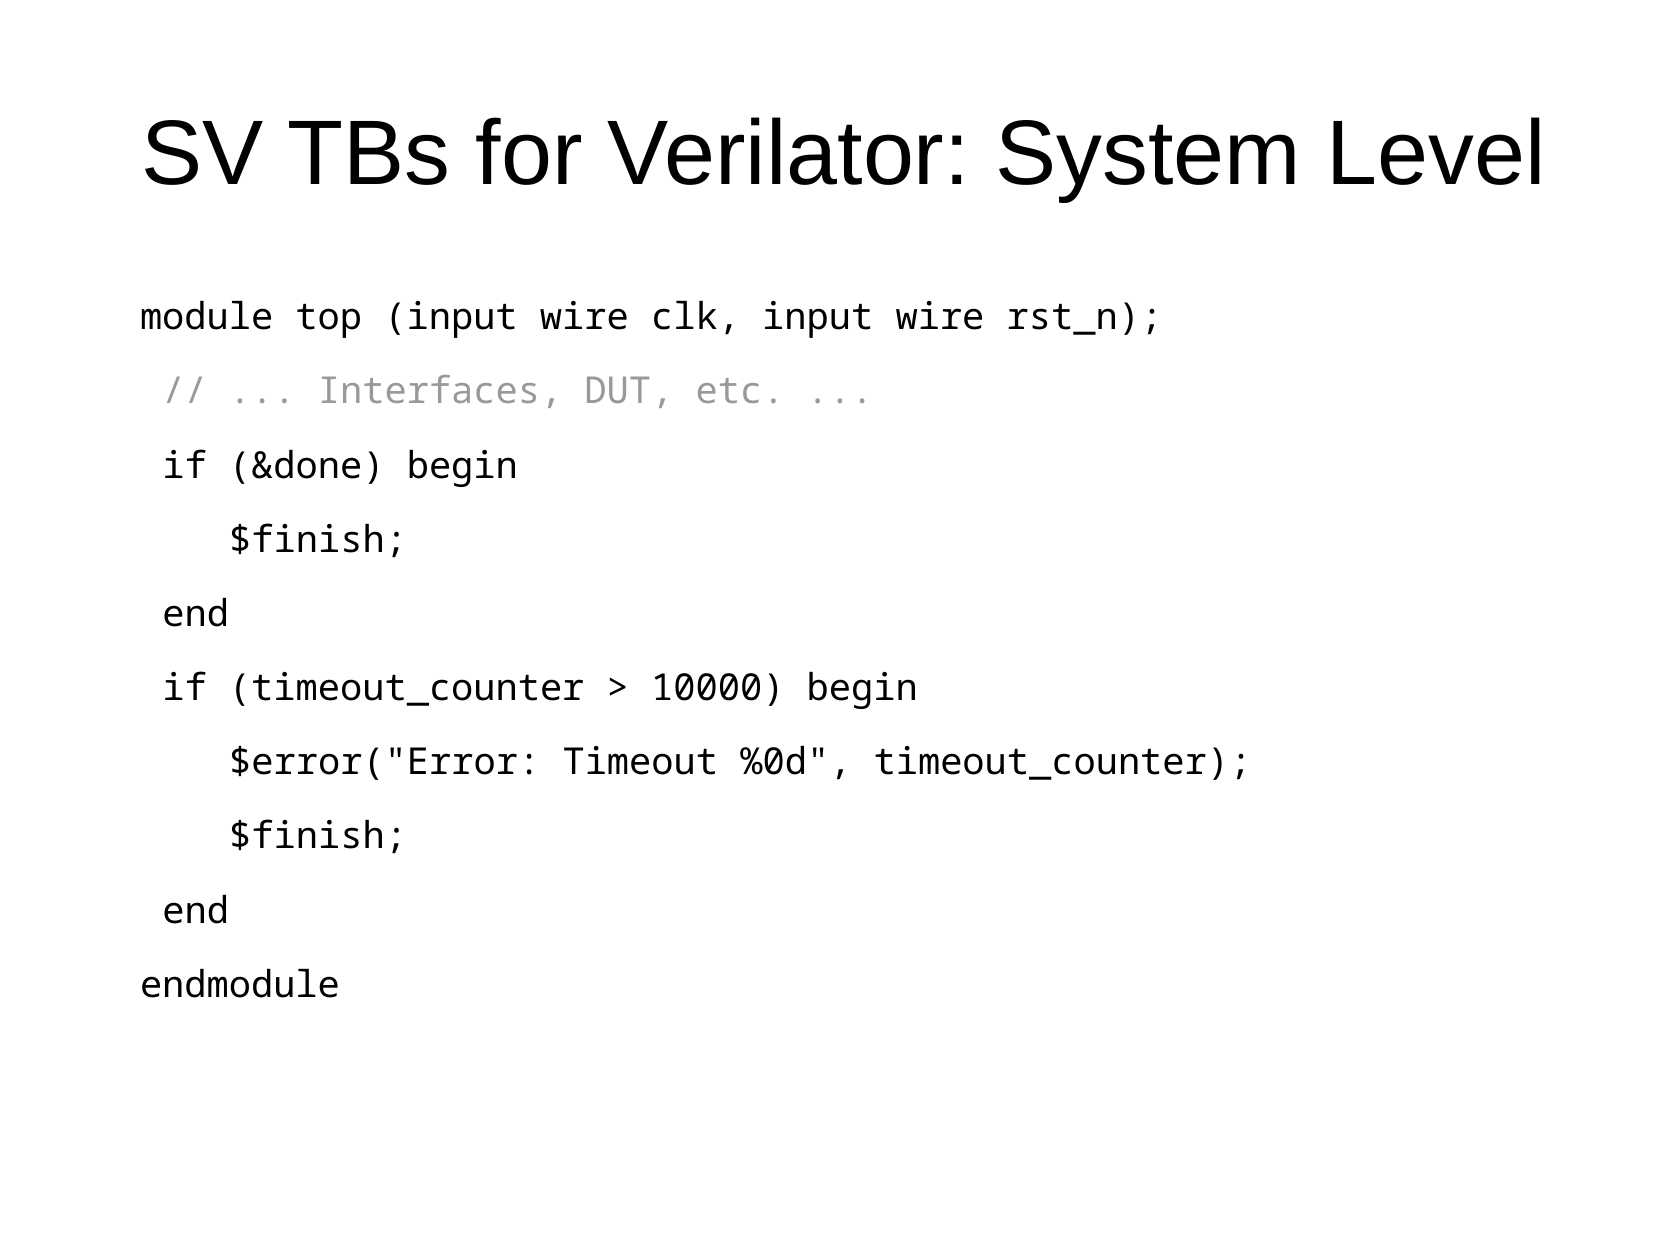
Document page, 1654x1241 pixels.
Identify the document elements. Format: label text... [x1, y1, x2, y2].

list module top (input wire clk, input wire rst_n); // ... Interfaces, DUT, etc. ... if (&done) begin $finish; end if (timeout_counter > 10000) begin $error("Error: Timeout %0d", timeout_counter); $finish; end endmodule [82, 290, 1571, 1010]
title SV TBs for Verilator: System Level [82, 49, 1571, 257]
